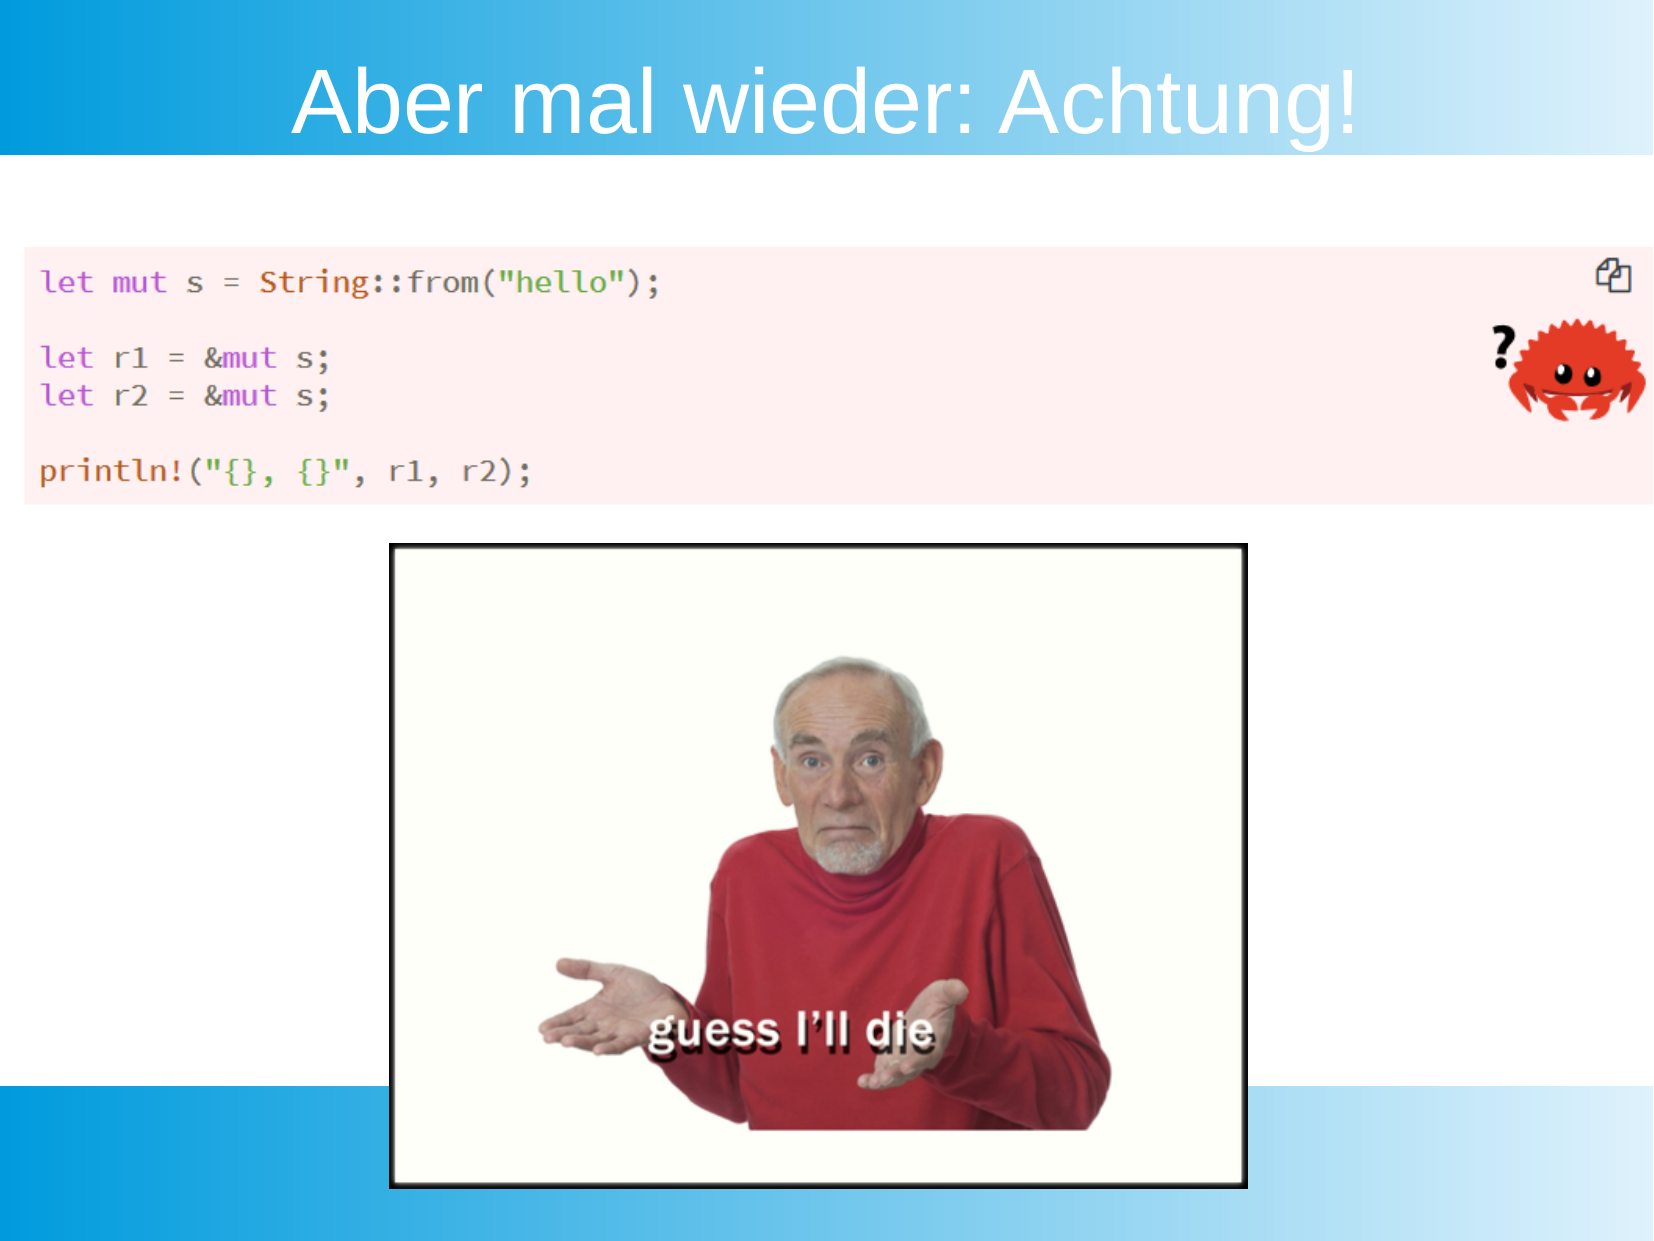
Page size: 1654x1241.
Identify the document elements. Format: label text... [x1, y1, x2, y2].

picture [23, 247, 1654, 508]
picture [389, 543, 1248, 1189]
title Aber mal wieder: Achtung! [82, 49, 1571, 155]
